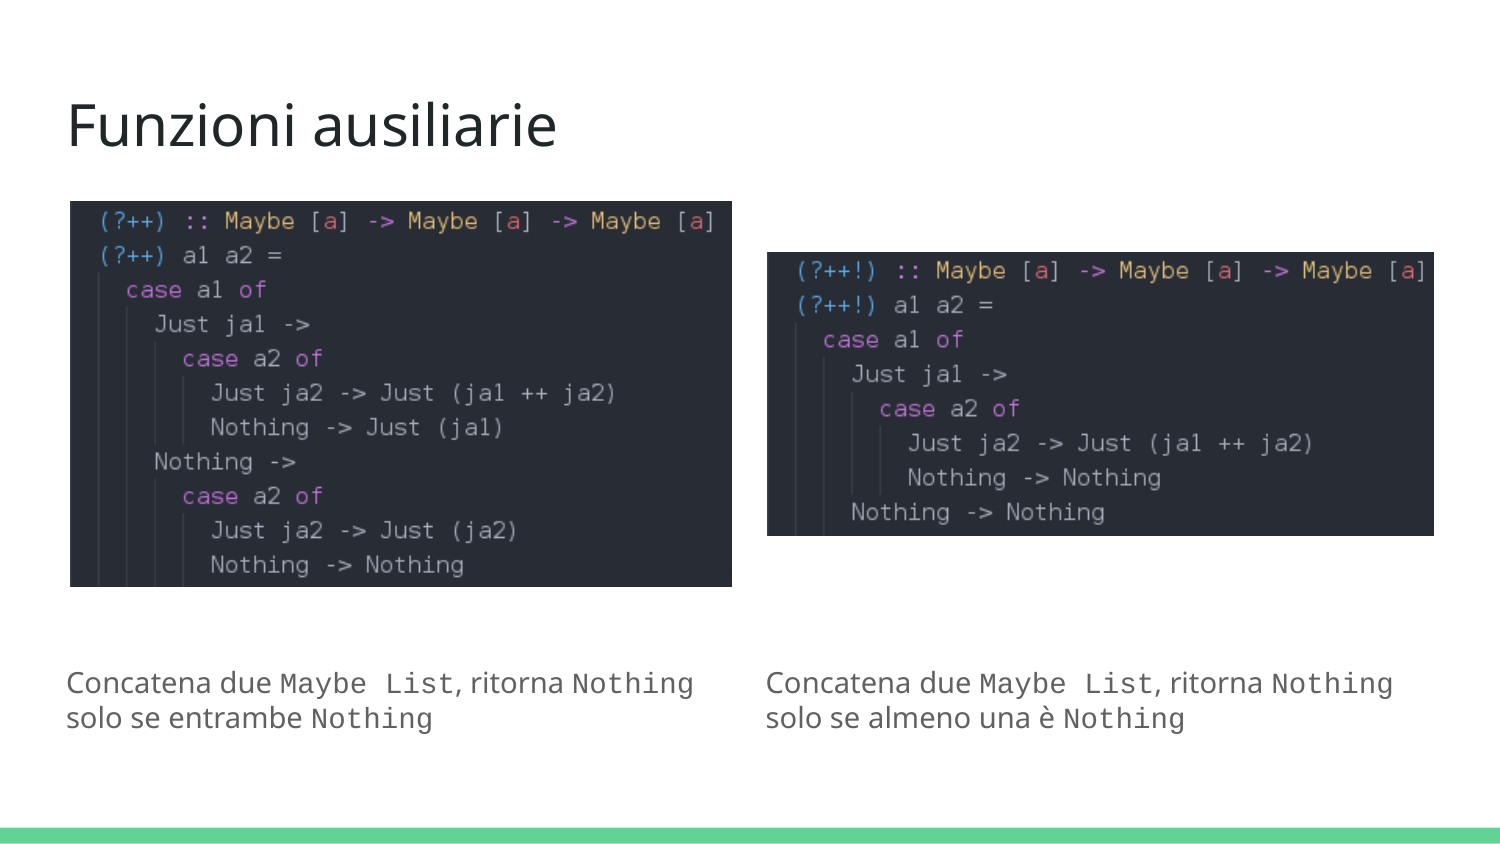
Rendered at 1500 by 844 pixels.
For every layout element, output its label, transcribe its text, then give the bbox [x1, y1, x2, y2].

picture [767, 252, 1434, 536]
list Concatena due Maybe List, ritorna Nothing solo se entrambe Nothing [51, 189, 750, 750]
title Funzioni ausiliarie [51, 72, 1449, 167]
list Concatena due Maybe List, ritorna Nothing solo se almeno una è Nothing [750, 189, 1450, 750]
picture [70, 201, 732, 587]
